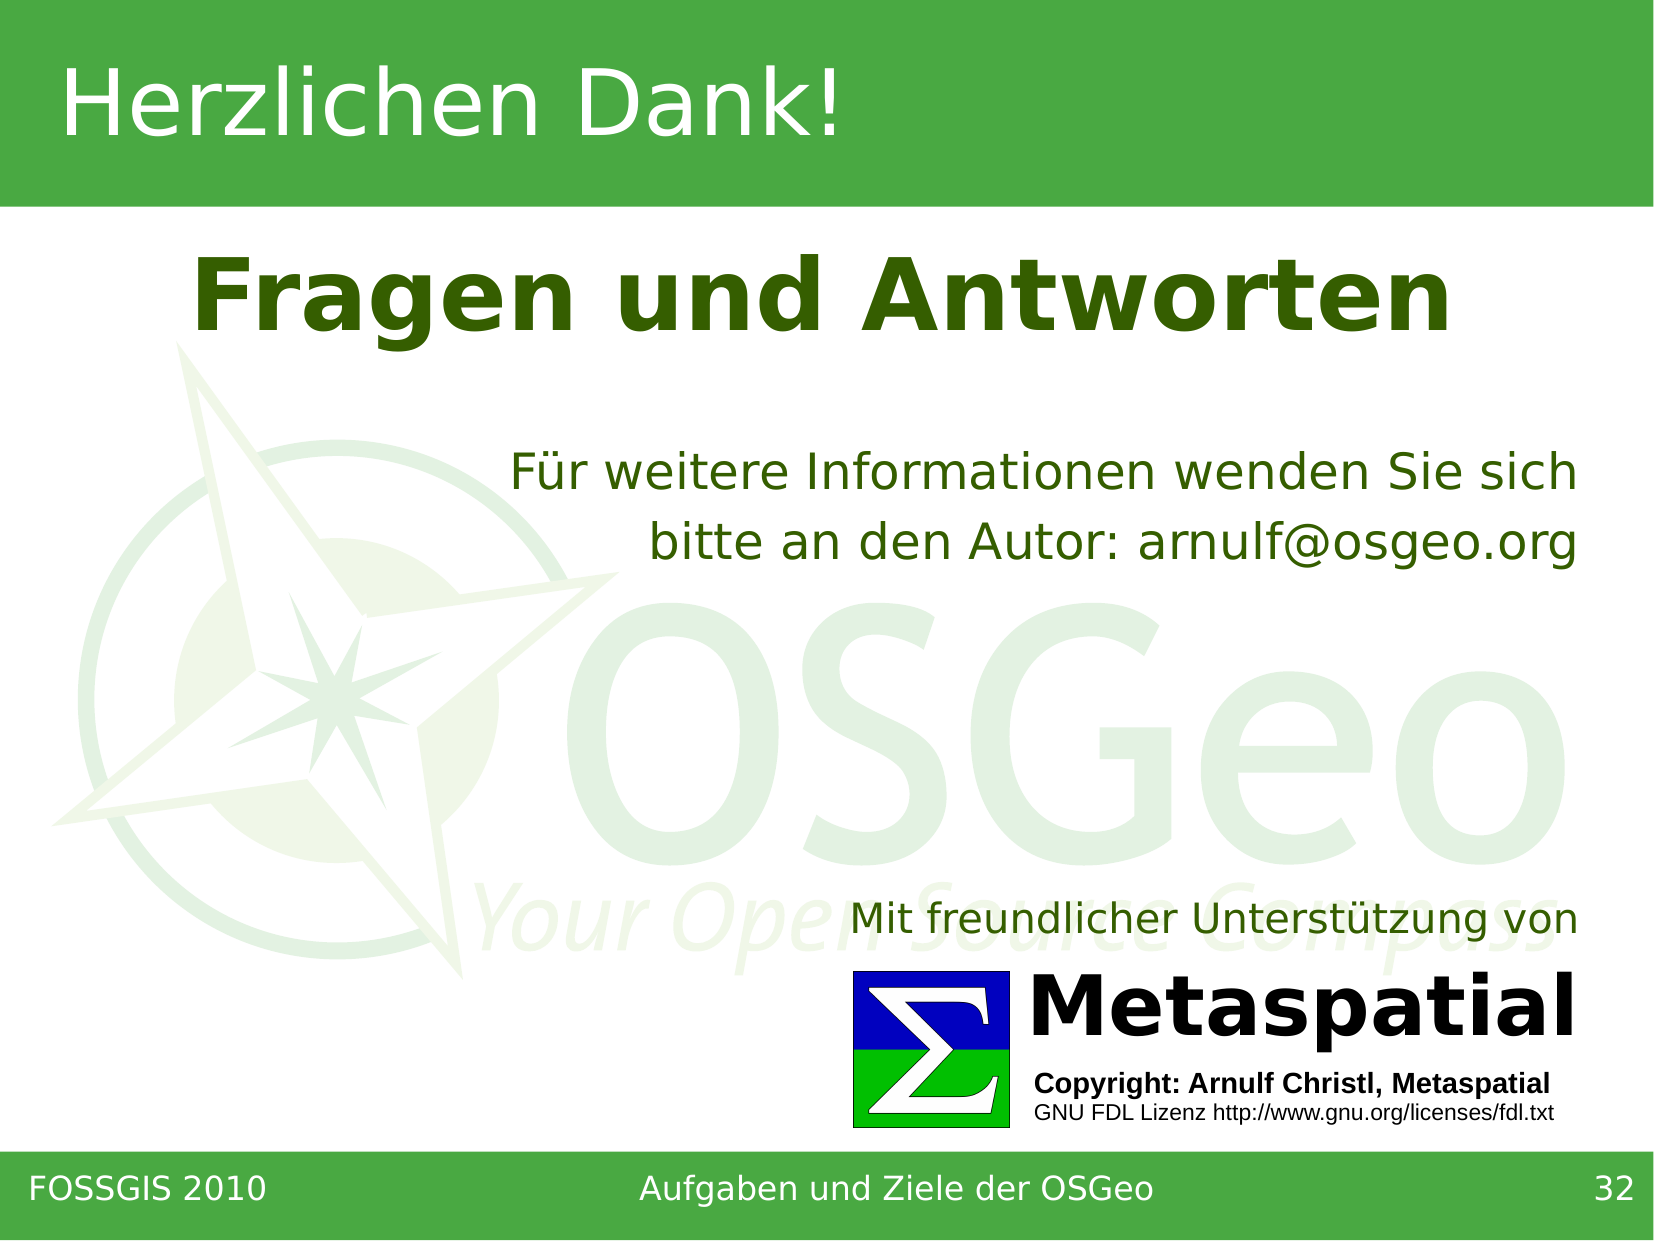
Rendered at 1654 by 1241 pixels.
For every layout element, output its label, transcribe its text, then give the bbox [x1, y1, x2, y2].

text_box Copyright: Arnulf Christl, Metaspatial GNU FDL Lizenz http://www.gnu.org/licenses/fdl.txt [1033, 1066, 1623, 1179]
text_box Metaspatial [974, 951, 1595, 1063]
text_box Fragen und Antworten Für weitere Informationen wenden Sie sich bitte an den Autor: arnulf@osgeo.org [85, 229, 1595, 579]
title Herzlichen Dank! [59, 29, 1536, 178]
text_box Mit freundlicher Unterstützung von [625, 887, 1595, 961]
picture [853, 971, 1010, 1128]
